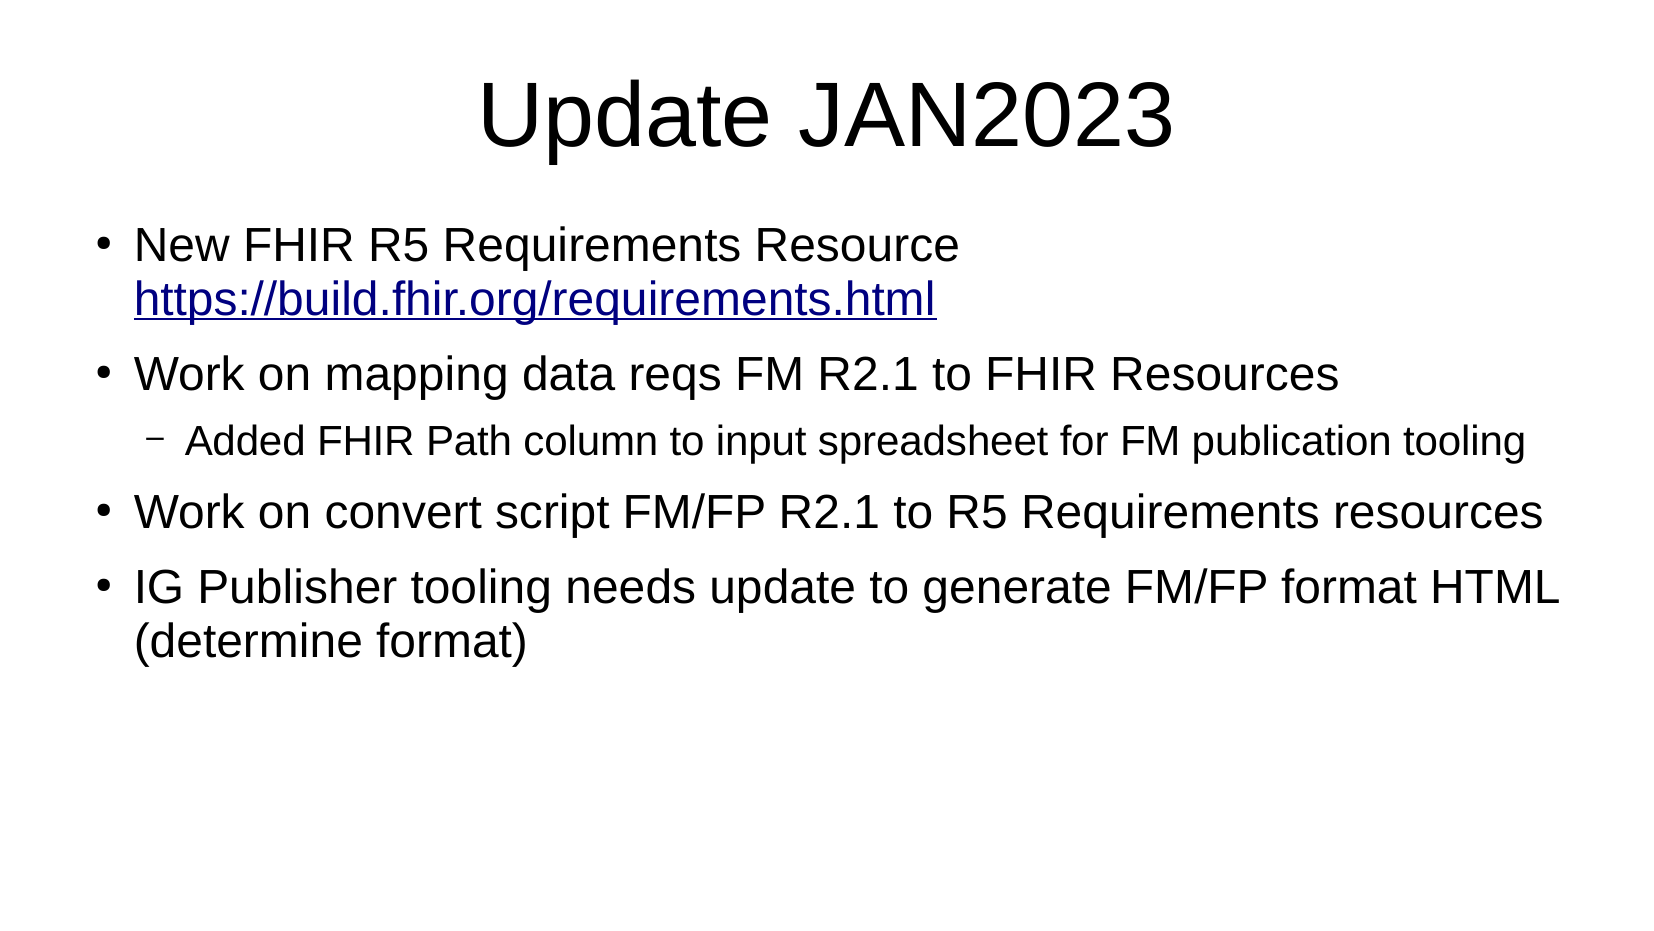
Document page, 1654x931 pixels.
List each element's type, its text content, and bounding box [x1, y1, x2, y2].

list New FHIR R5 Requirements Resource https://build.fhir.org/requirements.html Work on mapping data reqs FM R2.1 to FHIR Resources Added FHIR Path column to input spreadsheet for FM publication tooling Work on convert script FM/FP R2.1 to R5 Requirements resources IG Publisher tooling needs update to generate FM/FP format HTML (determine format) [82, 217, 1571, 758]
title Update JAN2023 [82, 37, 1571, 193]
